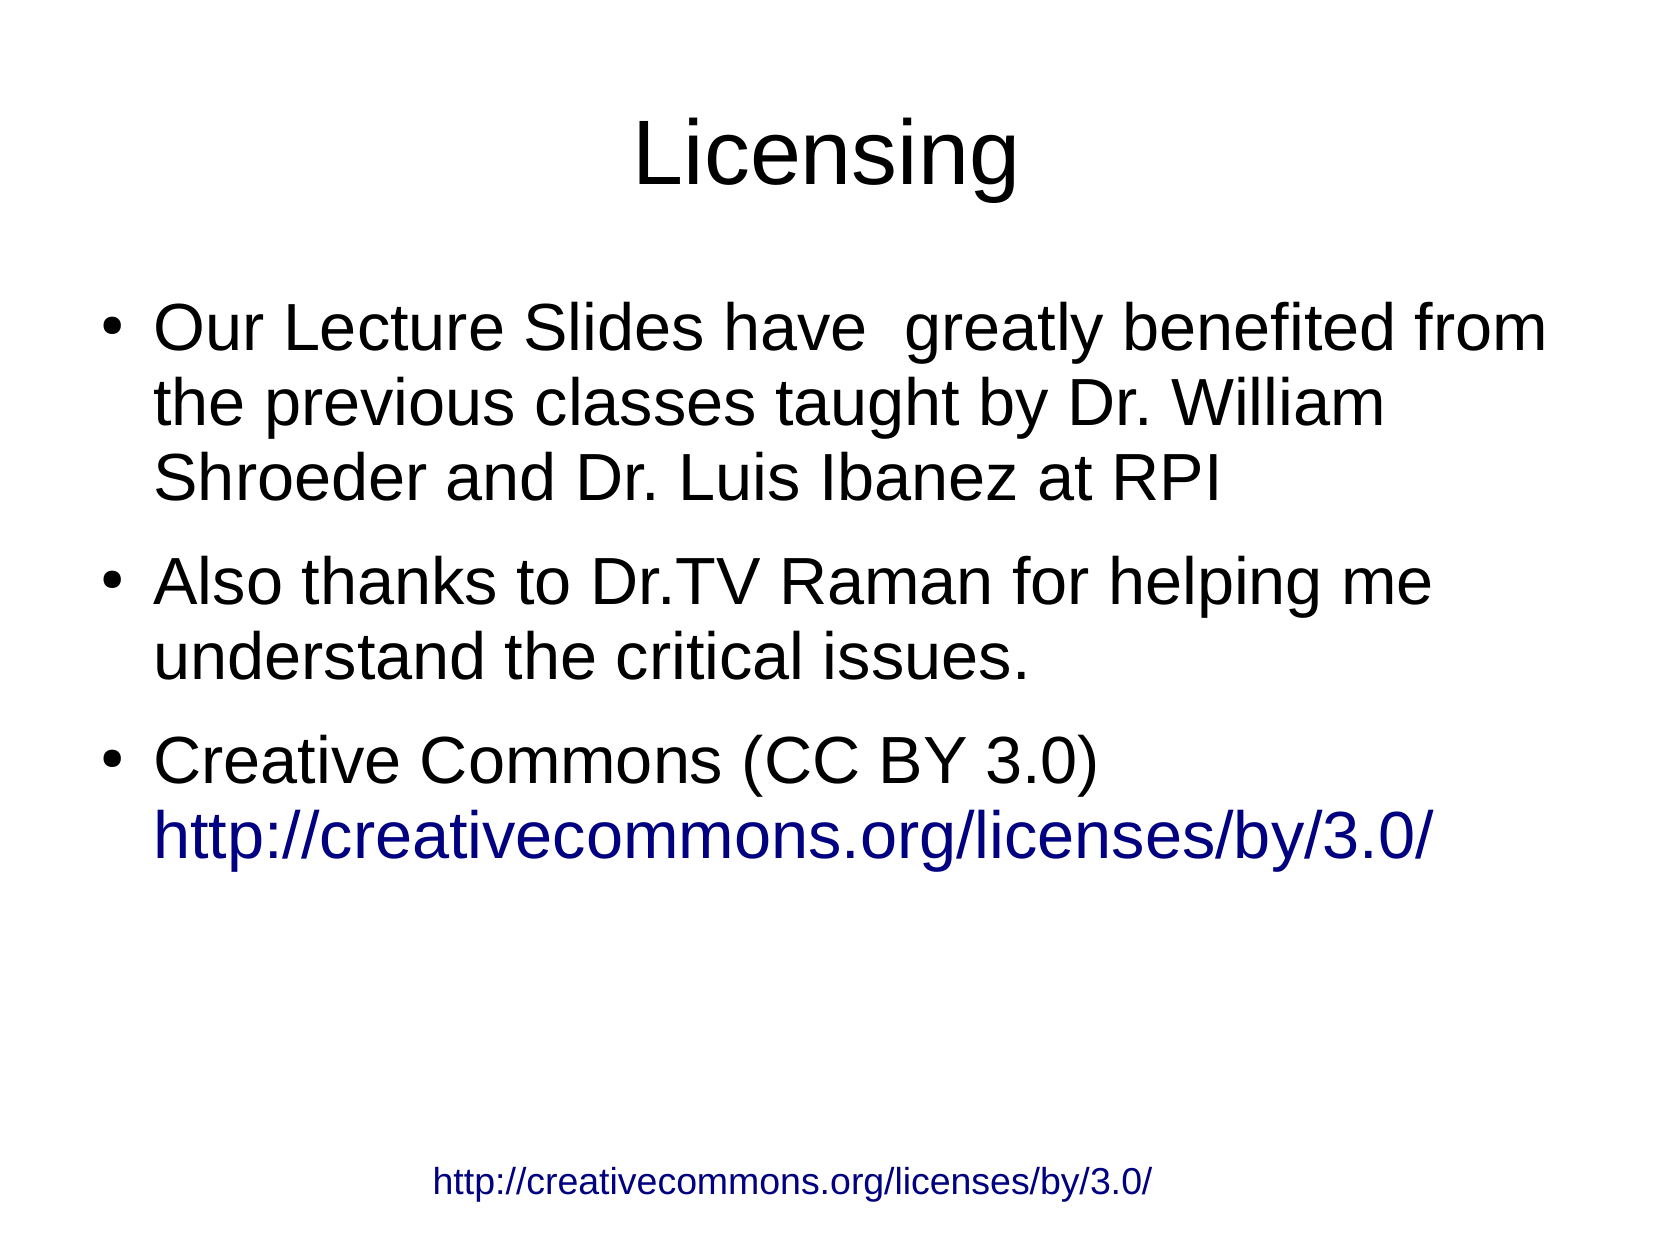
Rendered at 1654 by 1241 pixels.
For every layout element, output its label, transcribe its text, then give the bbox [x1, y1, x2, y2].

list Our Lecture Slides have greatly benefited from the previous classes taught by Dr. William Shroeder and Dr. Luis Ibanez at RPI Also thanks to Dr.TV Raman for helping me understand the critical issues. Creative Commons (CC BY 3.0) http://creativecommons.org/licenses/by/3.0/ [82, 290, 1571, 1010]
text_box http://creativecommons.org/licenses/by/3.0/ [375, 1152, 1222, 1210]
title Licensing [82, 49, 1571, 257]
